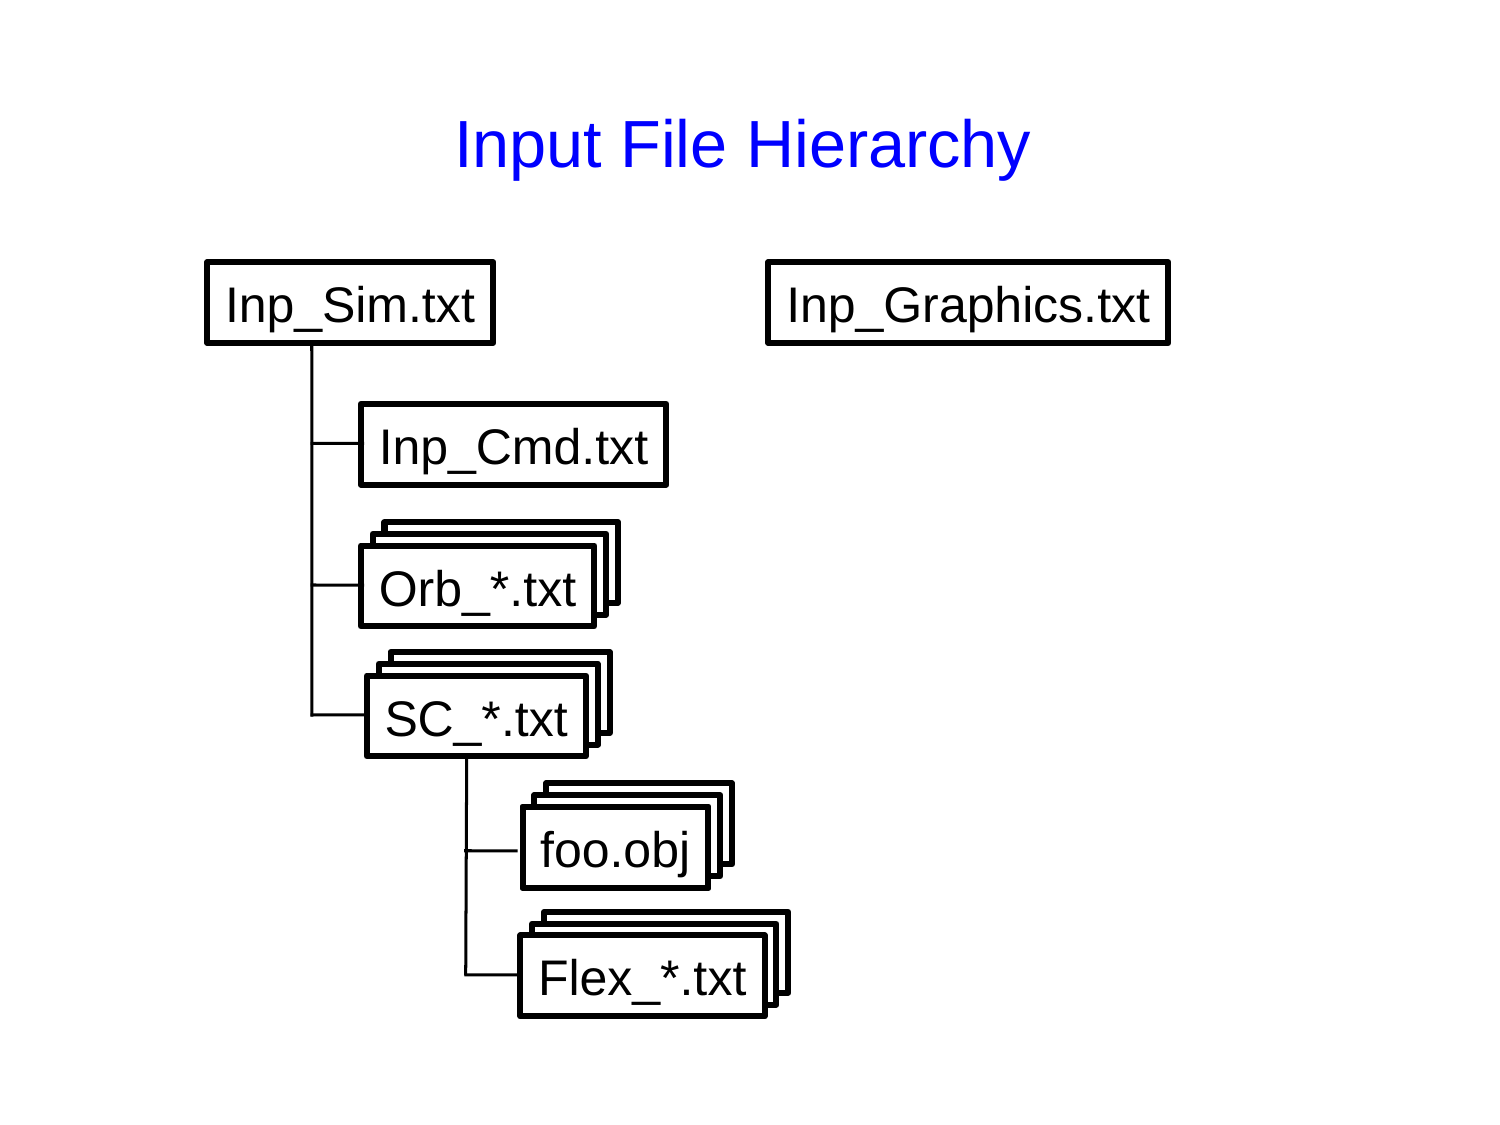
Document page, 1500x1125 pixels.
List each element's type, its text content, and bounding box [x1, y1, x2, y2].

text_box Orb_*.txt [372, 533, 607, 615]
text_box Flex_*.txt [532, 923, 777, 1005]
text_box Orb_*.txt [384, 522, 618, 603]
text_box foo.obj [546, 783, 733, 865]
text_box Flex_*.txt [520, 935, 765, 1017]
text_box foo.obj [522, 806, 709, 888]
text_box Inp_Sim.txt [207, 262, 494, 343]
title Input File Hierarchy [105, 50, 1381, 239]
text_box SC_*.txt [378, 663, 598, 745]
text_box SC_*.txt [390, 652, 610, 733]
text_box Orb_*.txt [360, 545, 595, 627]
text_box Inp_Graphics.txt [768, 262, 1169, 343]
text_box Inp_Cmd.txt [360, 403, 667, 485]
text_box SC_*.txt [366, 675, 586, 757]
text_box foo.obj [534, 795, 721, 877]
text_box Flex_*.txt [544, 911, 789, 993]
